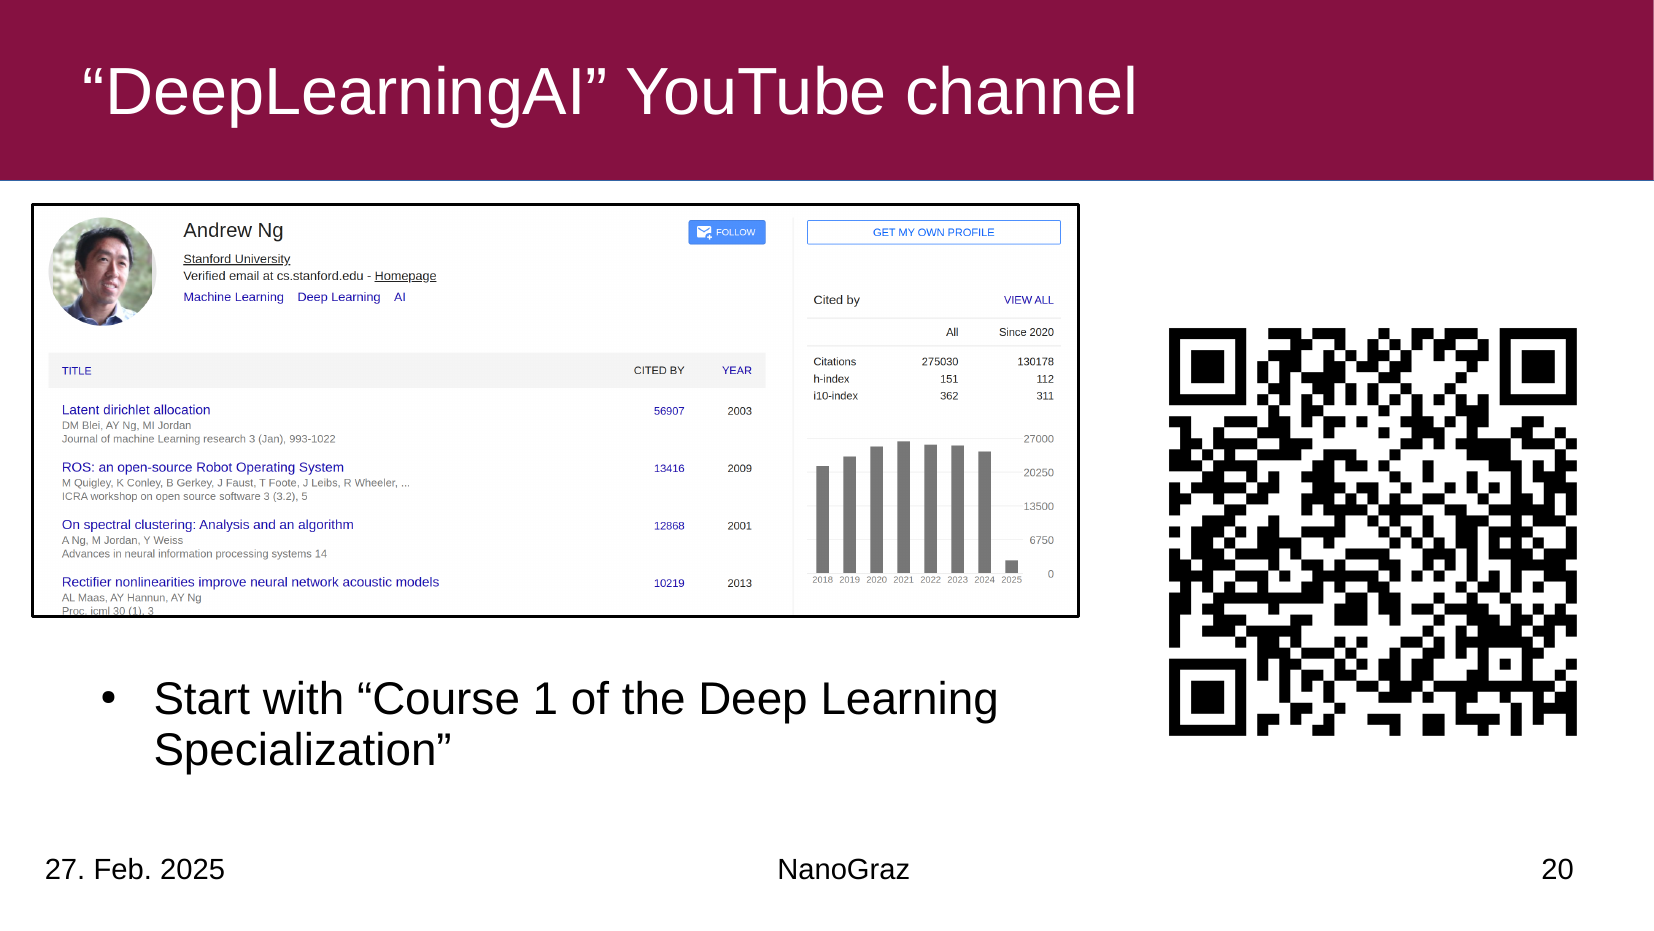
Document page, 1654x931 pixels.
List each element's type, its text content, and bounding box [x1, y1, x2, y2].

title “DeepLearningAI” YouTube channel [82, 13, 1571, 169]
picture [34, 206, 1078, 615]
list Start with “Course 1 of the Deep Learning Specialization” [82, 217, 1571, 826]
picture [1125, 284, 1621, 781]
